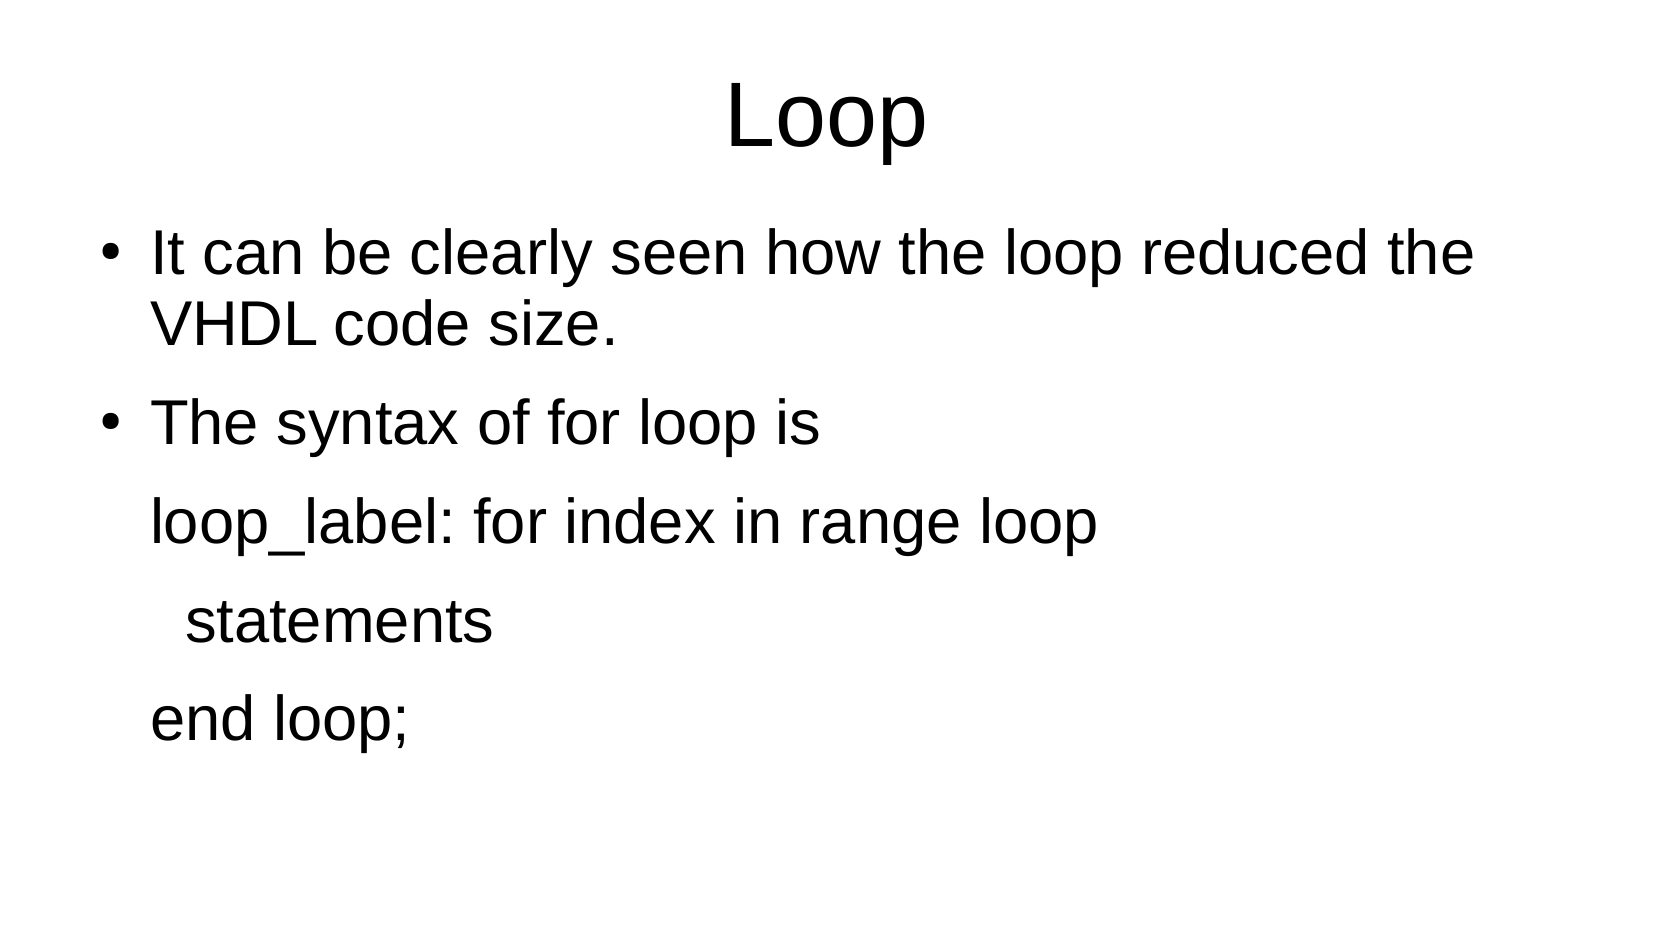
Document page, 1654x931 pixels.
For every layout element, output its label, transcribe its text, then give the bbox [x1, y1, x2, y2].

list It can be clearly seen how the loop reduced the VHDL code size. The syntax of for loop is loop_label: for index in range loop statements end loop; [82, 217, 1571, 758]
title Loop [82, 37, 1571, 193]
